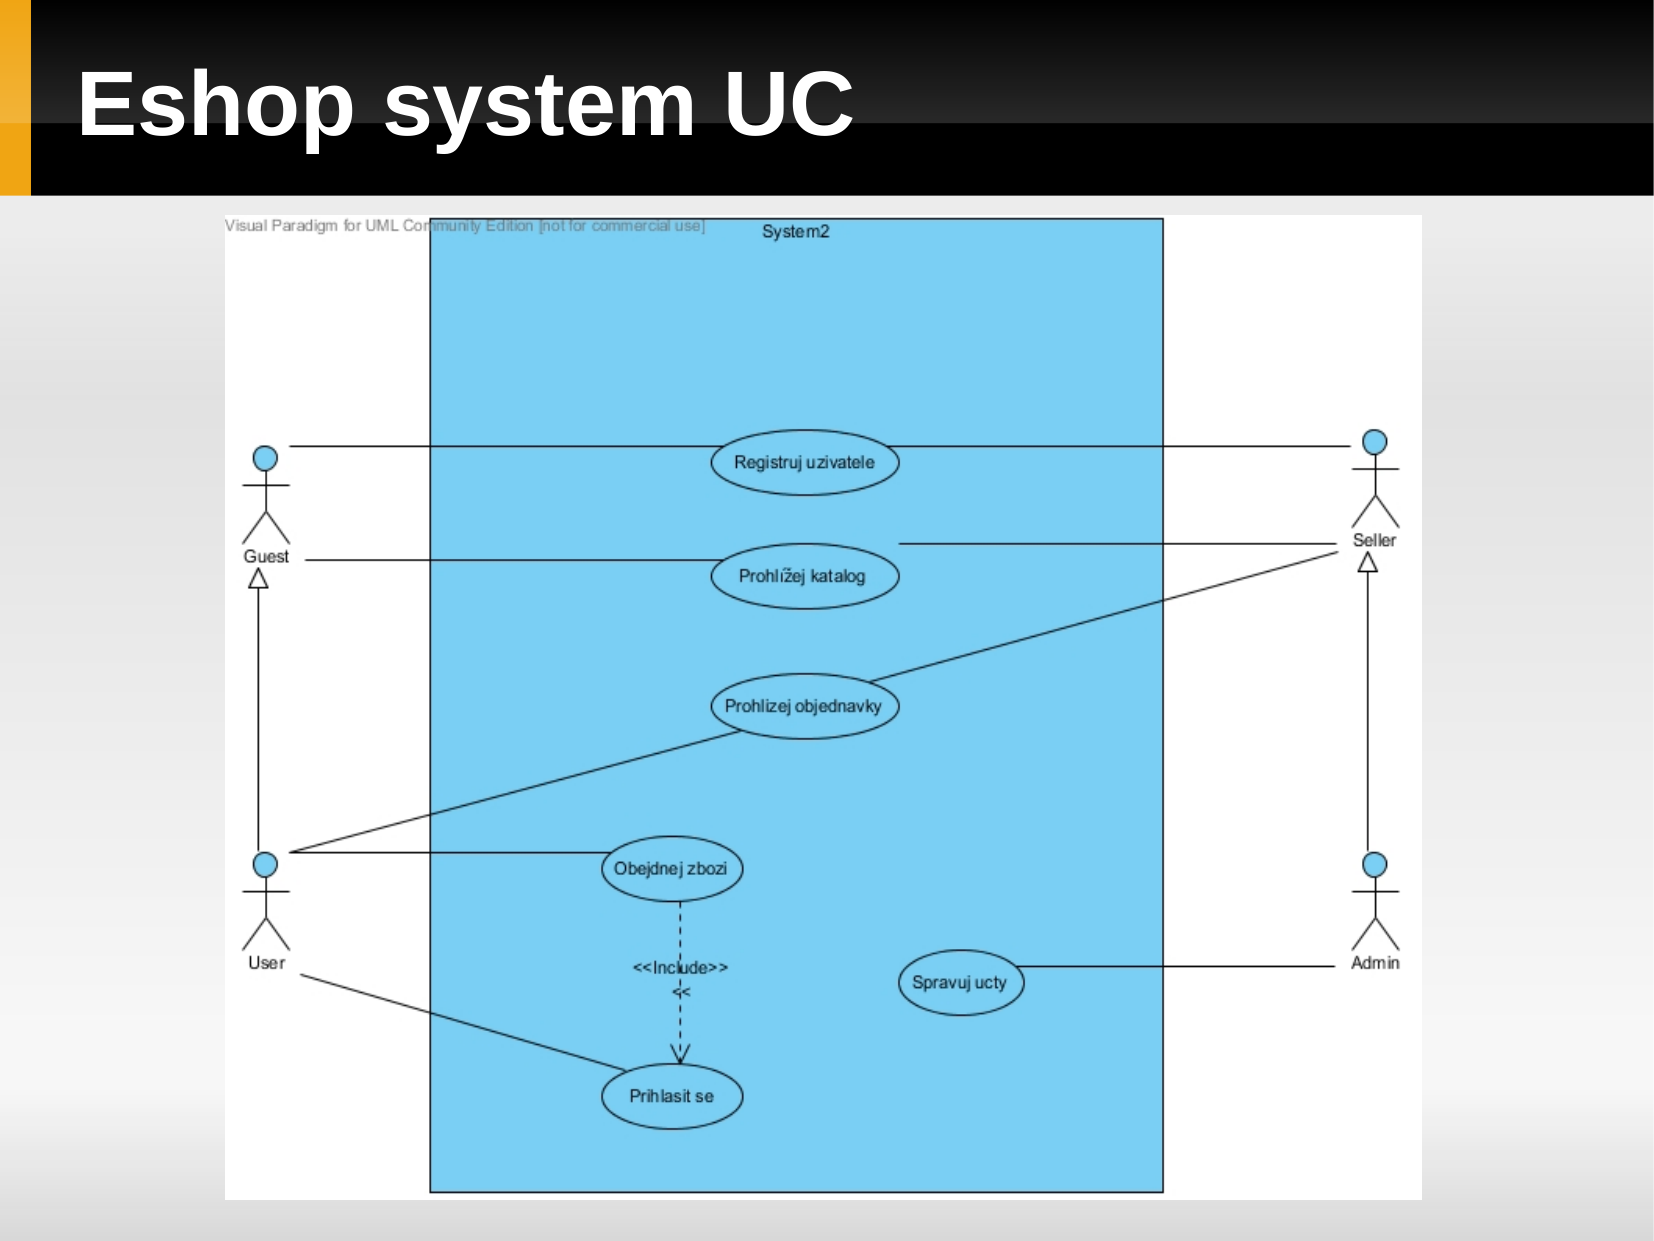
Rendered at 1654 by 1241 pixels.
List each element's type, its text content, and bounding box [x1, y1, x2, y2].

picture [0, 0, 1654, 1241]
title Eshop system UC [76, 0, 1565, 208]
